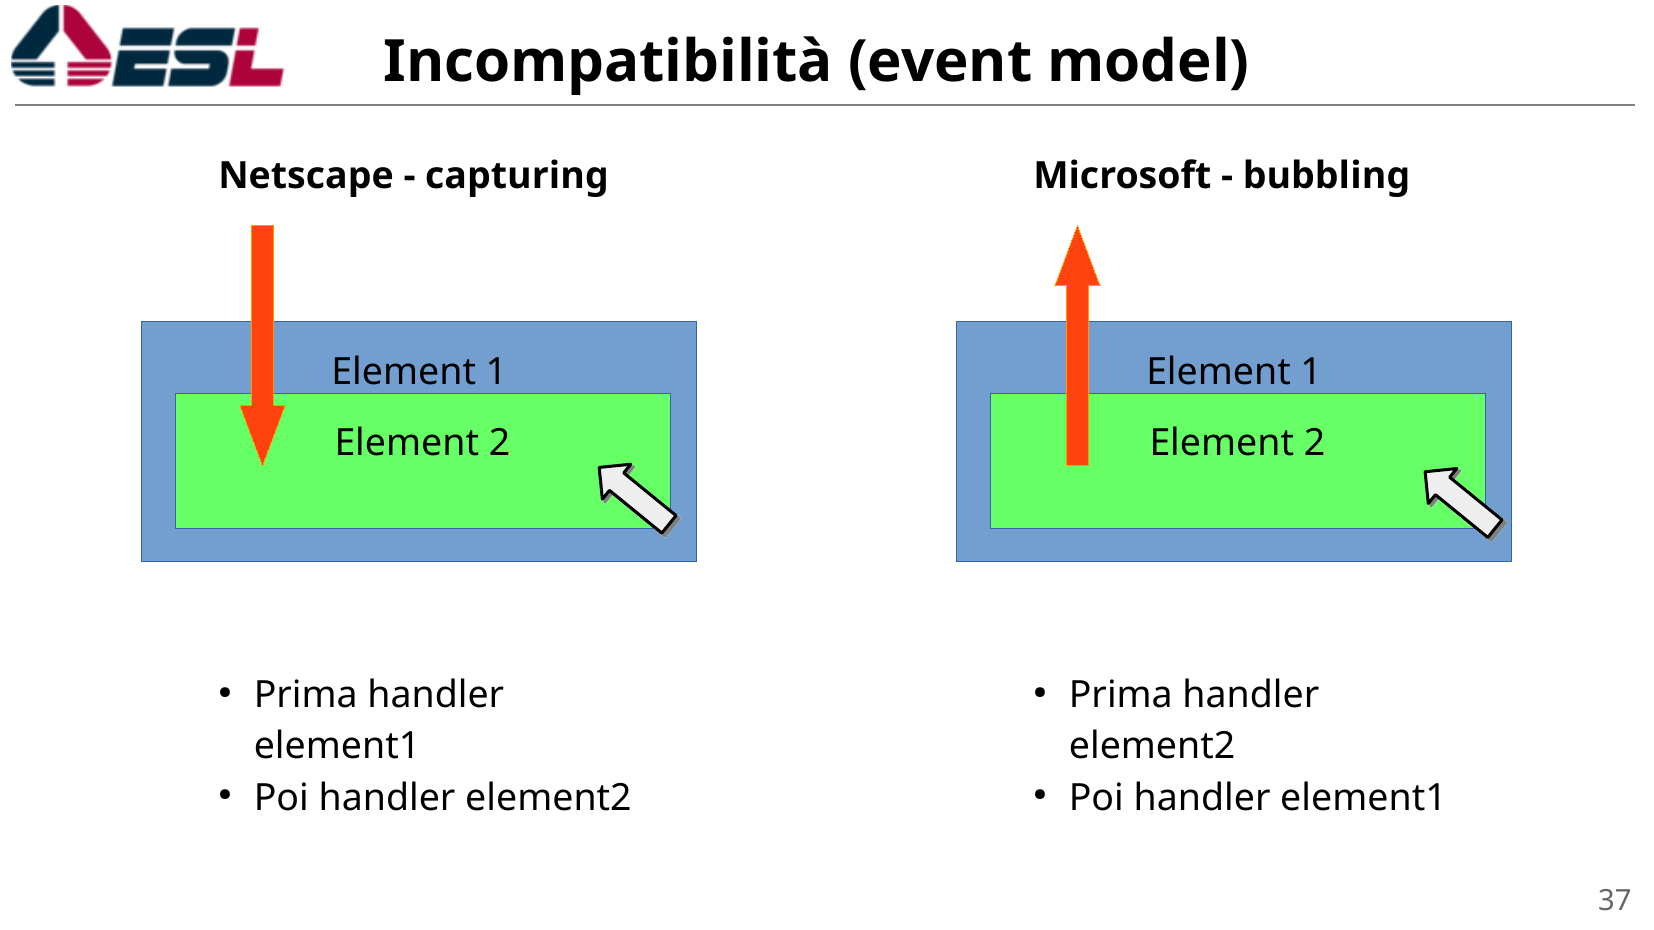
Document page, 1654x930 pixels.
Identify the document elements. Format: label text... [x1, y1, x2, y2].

text_box [240, 225, 286, 466]
picture [11, 5, 288, 90]
text_box [1425, 468, 1503, 538]
text_box Element 2 [990, 393, 1486, 529]
text_box [599, 464, 677, 534]
text_box Element 1 [956, 321, 1512, 562]
title Incompatibilità (event model) [335, 0, 1653, 103]
text_box Microsoft - bubbling [1018, 140, 1477, 194]
text_box Prima handler element1 Poi handler element2 [203, 660, 662, 920]
text_box Element 2 [175, 393, 671, 529]
text_box Prima handler element2 Poi handler element1 [1018, 660, 1477, 920]
text_box Netscape - capturing [203, 140, 662, 194]
text_box Element 1 [141, 321, 697, 562]
text_box [1054, 225, 1101, 466]
